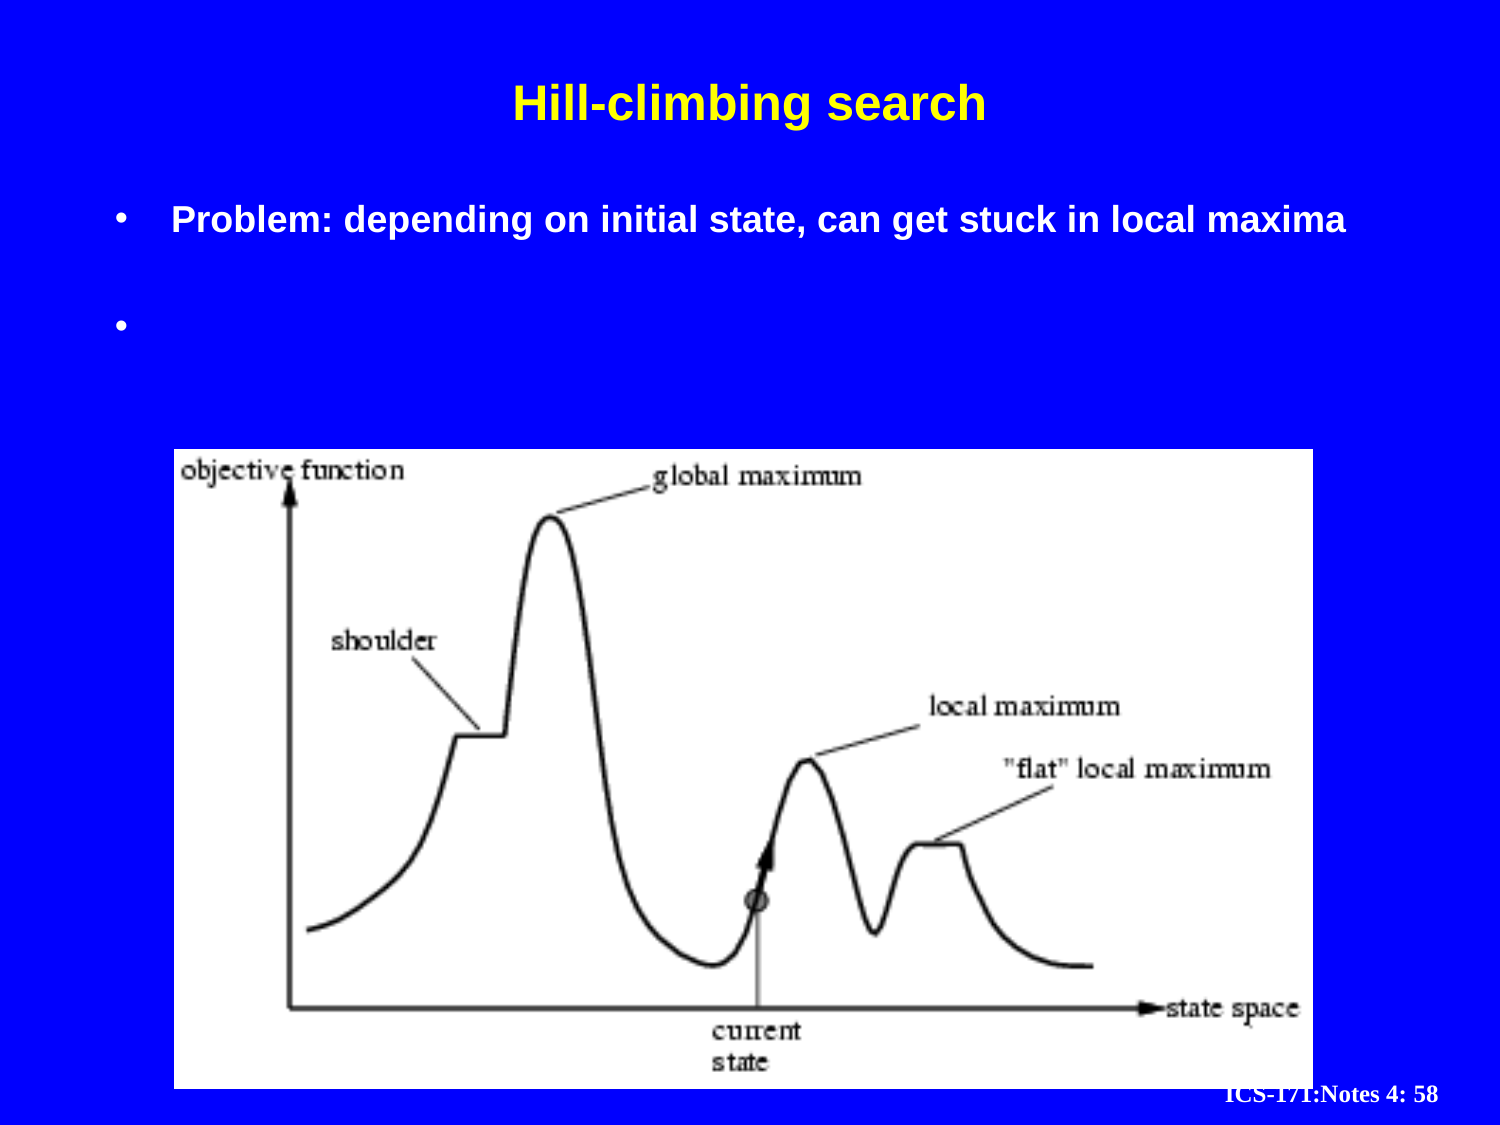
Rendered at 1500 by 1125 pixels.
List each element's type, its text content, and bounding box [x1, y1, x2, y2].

picture [174, 449, 1313, 1089]
title Hill-climbing search [112, 49, 1388, 150]
list Problem: depending on initial state, can get stuck in local maxima [99, 187, 1388, 1013]
